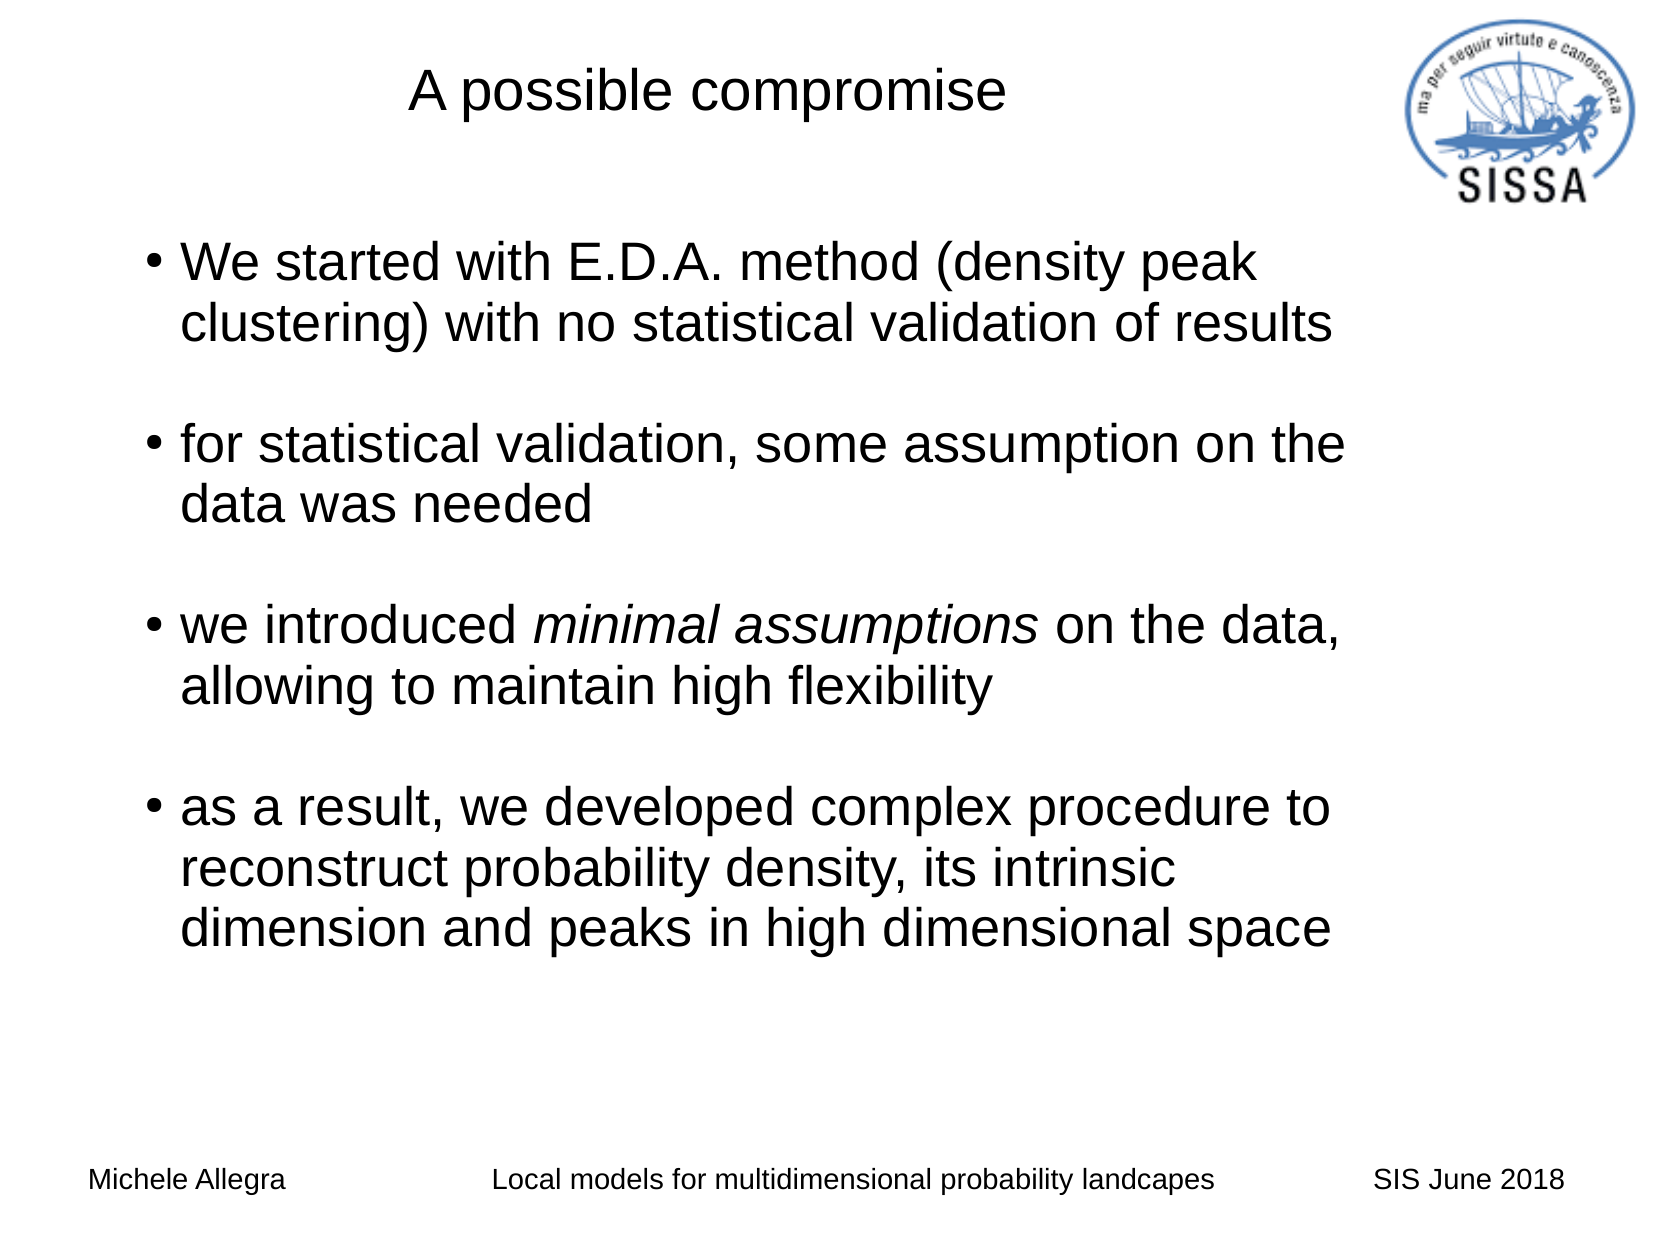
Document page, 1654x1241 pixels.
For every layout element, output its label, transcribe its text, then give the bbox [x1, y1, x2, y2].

title Michele Allegra Local models for multidimensional probability landcapes SIS June 2018 [82, 1141, 1571, 1217]
text_box We started with E.D.A. method (density peak clustering) with no statistical validation of results for statistical validation, some assumption on the data was needed we introduced minimal assumptions on the data, allowing to maintain high flexibility as a result, we developed complex procedure to reconstruct probability density, its intrinsic dimension and peaks in high dimensional space [129, 224, 1406, 1092]
title A possible compromise [82, 38, 1335, 141]
picture [1391, 16, 1652, 207]
